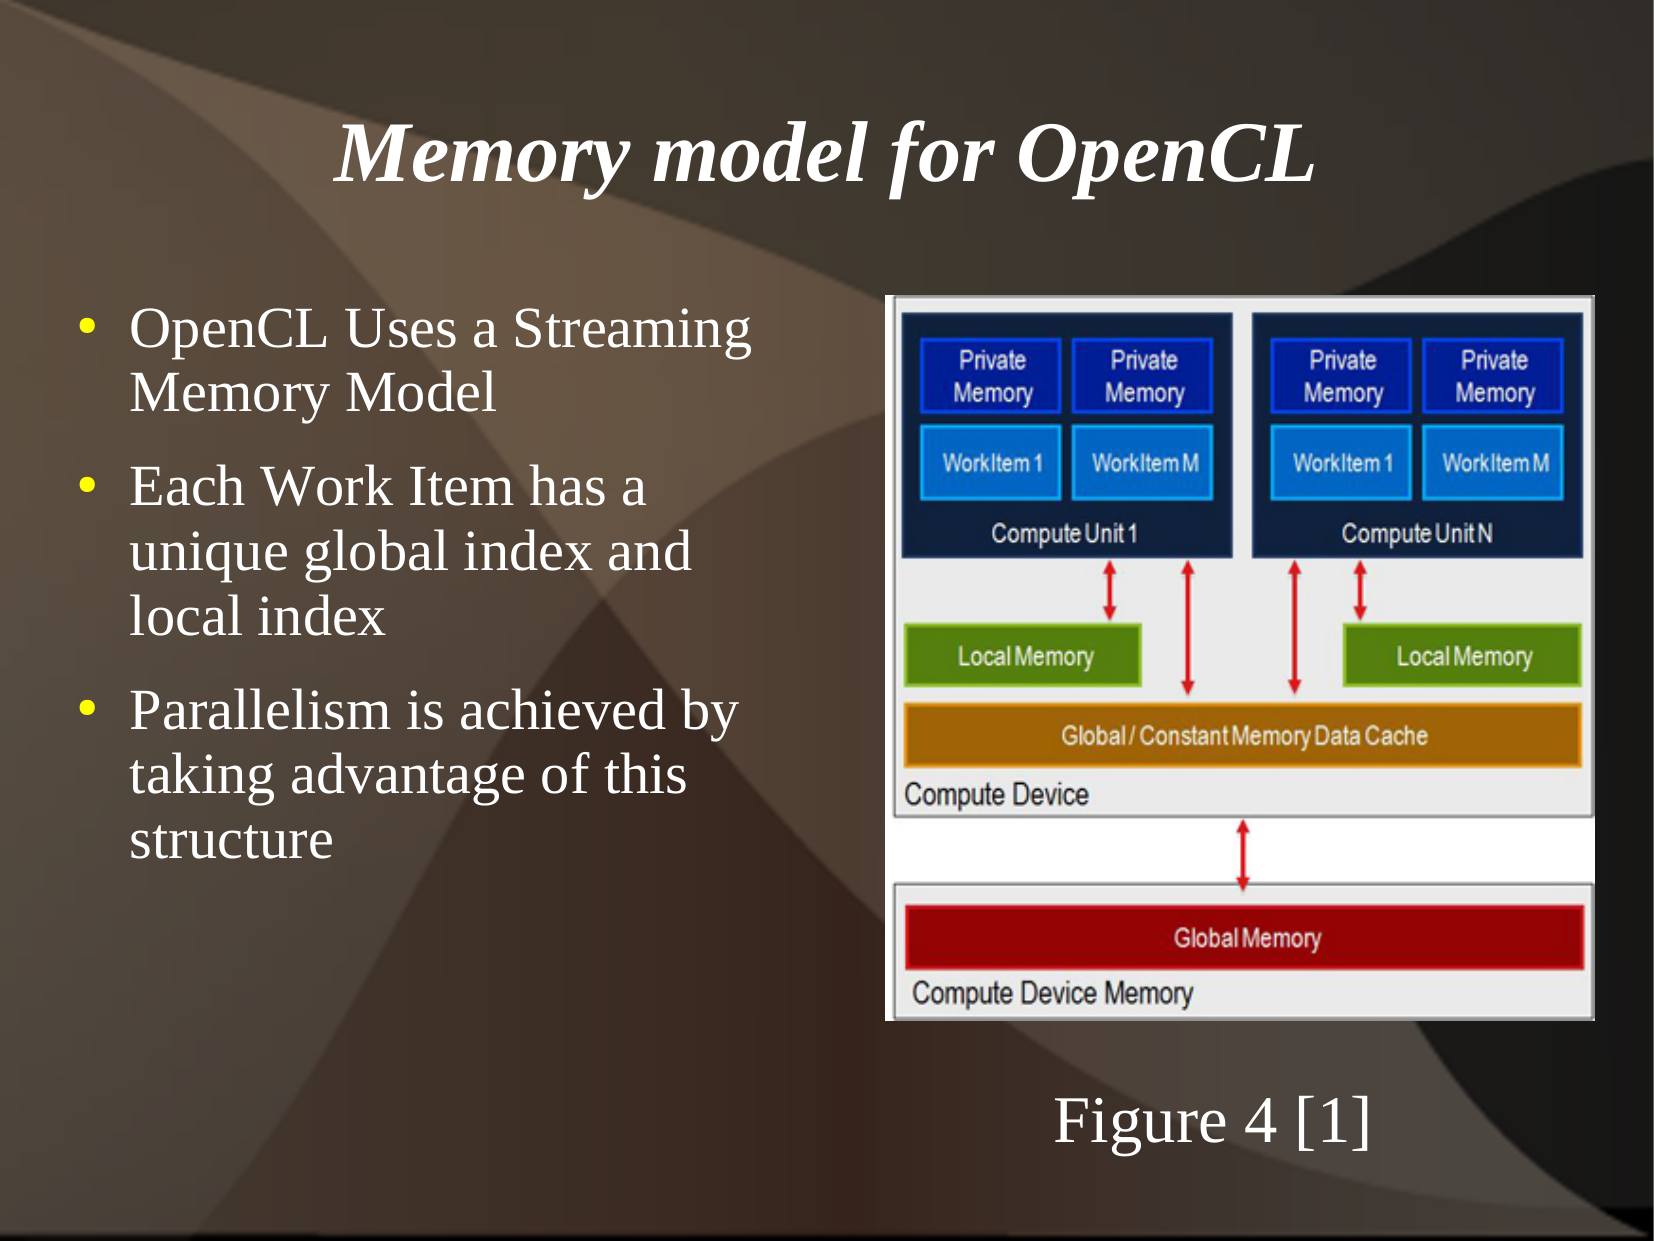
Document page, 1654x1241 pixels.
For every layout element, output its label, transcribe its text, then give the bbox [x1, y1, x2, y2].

title Memory model for OpenCL [82, 49, 1571, 257]
picture [0, 0, 1654, 1241]
list Figure 4 [1] [850, 1062, 1577, 1177]
list OpenCL Uses a Streaming Memory Model Each Work Item has a unique global index and local index Parallelism is achieved by taking advantage of this structure [59, 295, 786, 1015]
